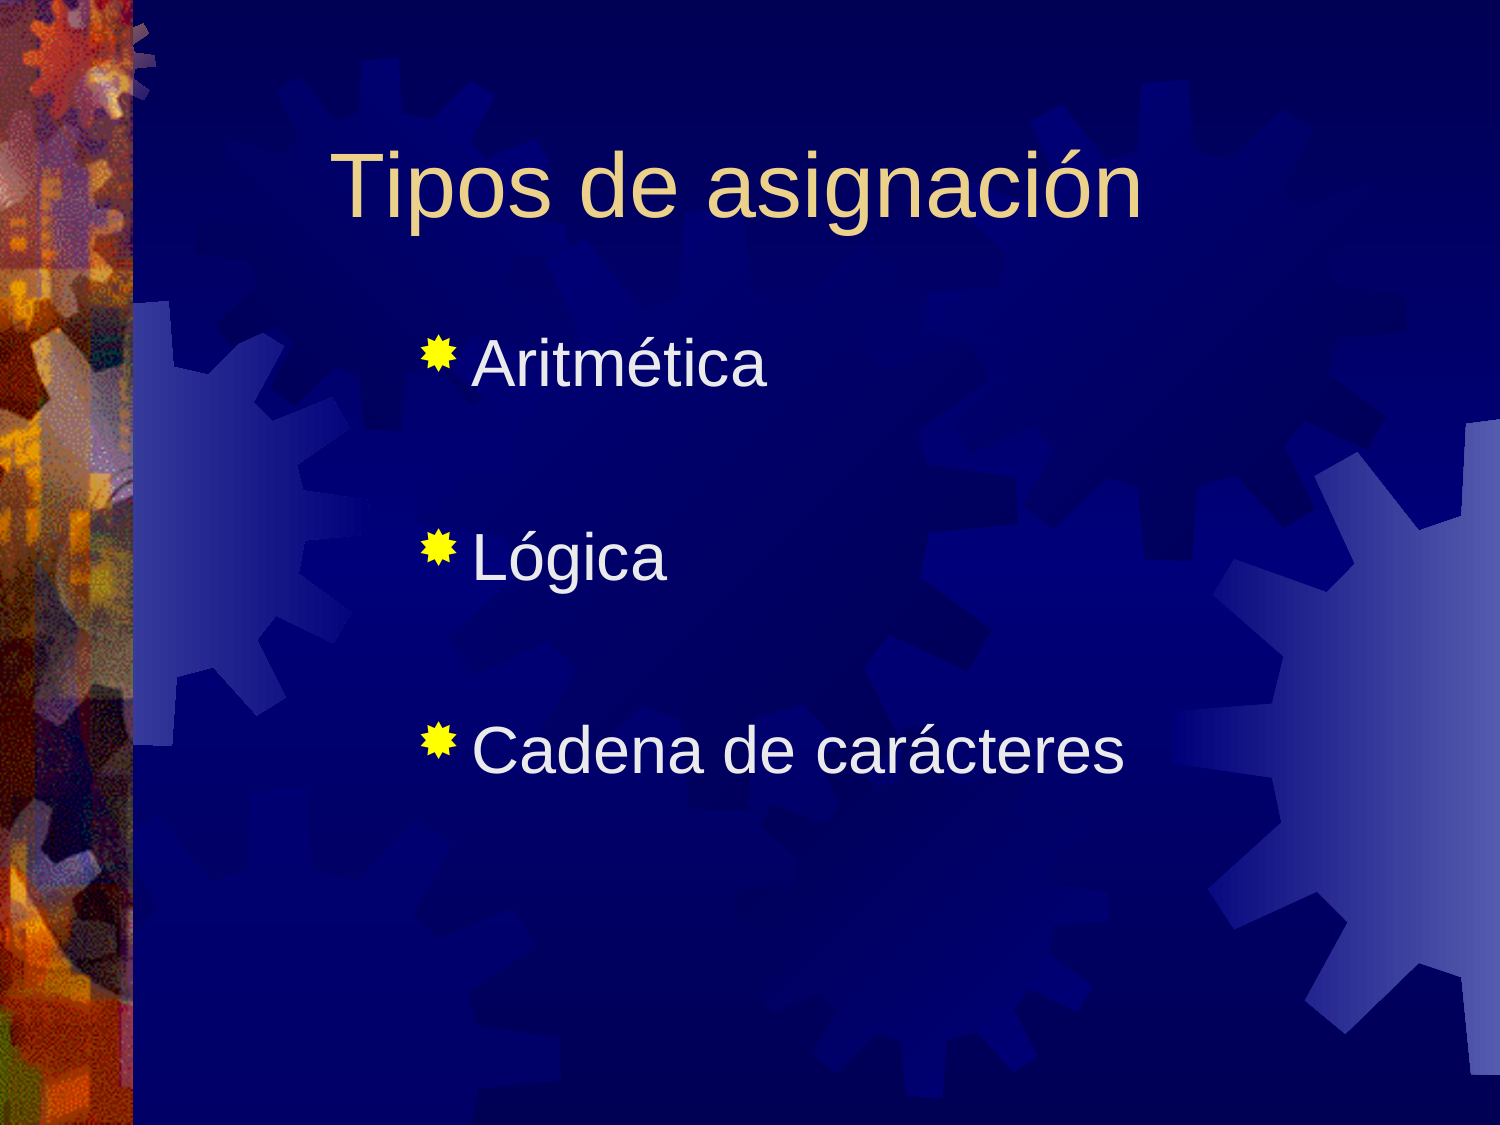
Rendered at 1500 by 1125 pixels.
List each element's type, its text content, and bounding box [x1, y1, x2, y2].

picture [0, 0, 133, 1125]
list Aritmética Lógica Cadena de carácteres [399, 312, 1277, 988]
title Tipos de asignación [237, 87, 1238, 275]
